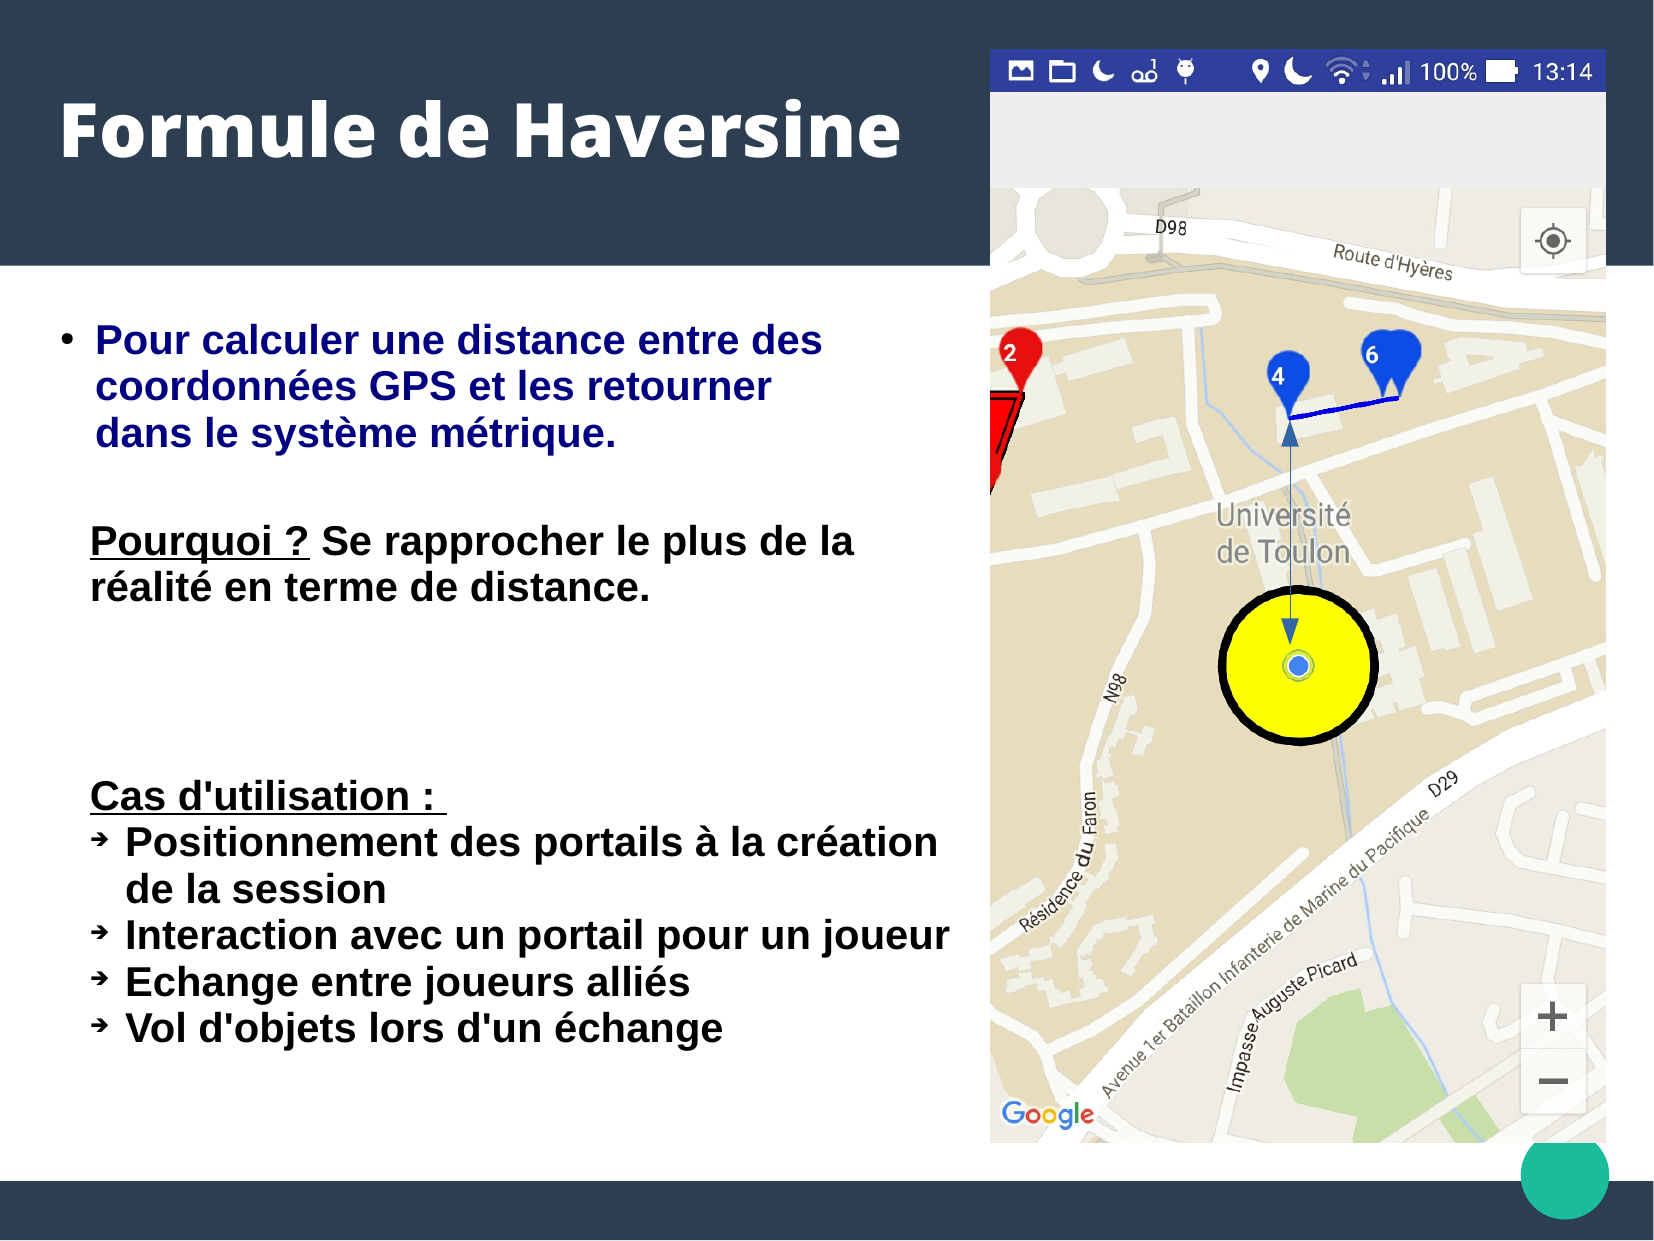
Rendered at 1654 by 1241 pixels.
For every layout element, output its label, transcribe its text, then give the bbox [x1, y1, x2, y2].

title Formule de Haversine [59, 49, 990, 207]
picture [990, 49, 1606, 1143]
list [59, 324, 1595, 1152]
text_box Pour calculer une distance entre des coordonnées GPS et les retourner dans le système métrique. [45, 309, 871, 466]
text_box Pourquoi ? Se rapprocher le plus de la réalité en terme de distance. [75, 510, 901, 619]
text_box Cas d'utilisation : Positionnement des portails à la création de la session Interaction avec un portail pour un joueur Echange entre joueurs alliés Vol d'objets lors d'un échange [75, 765, 991, 1109]
